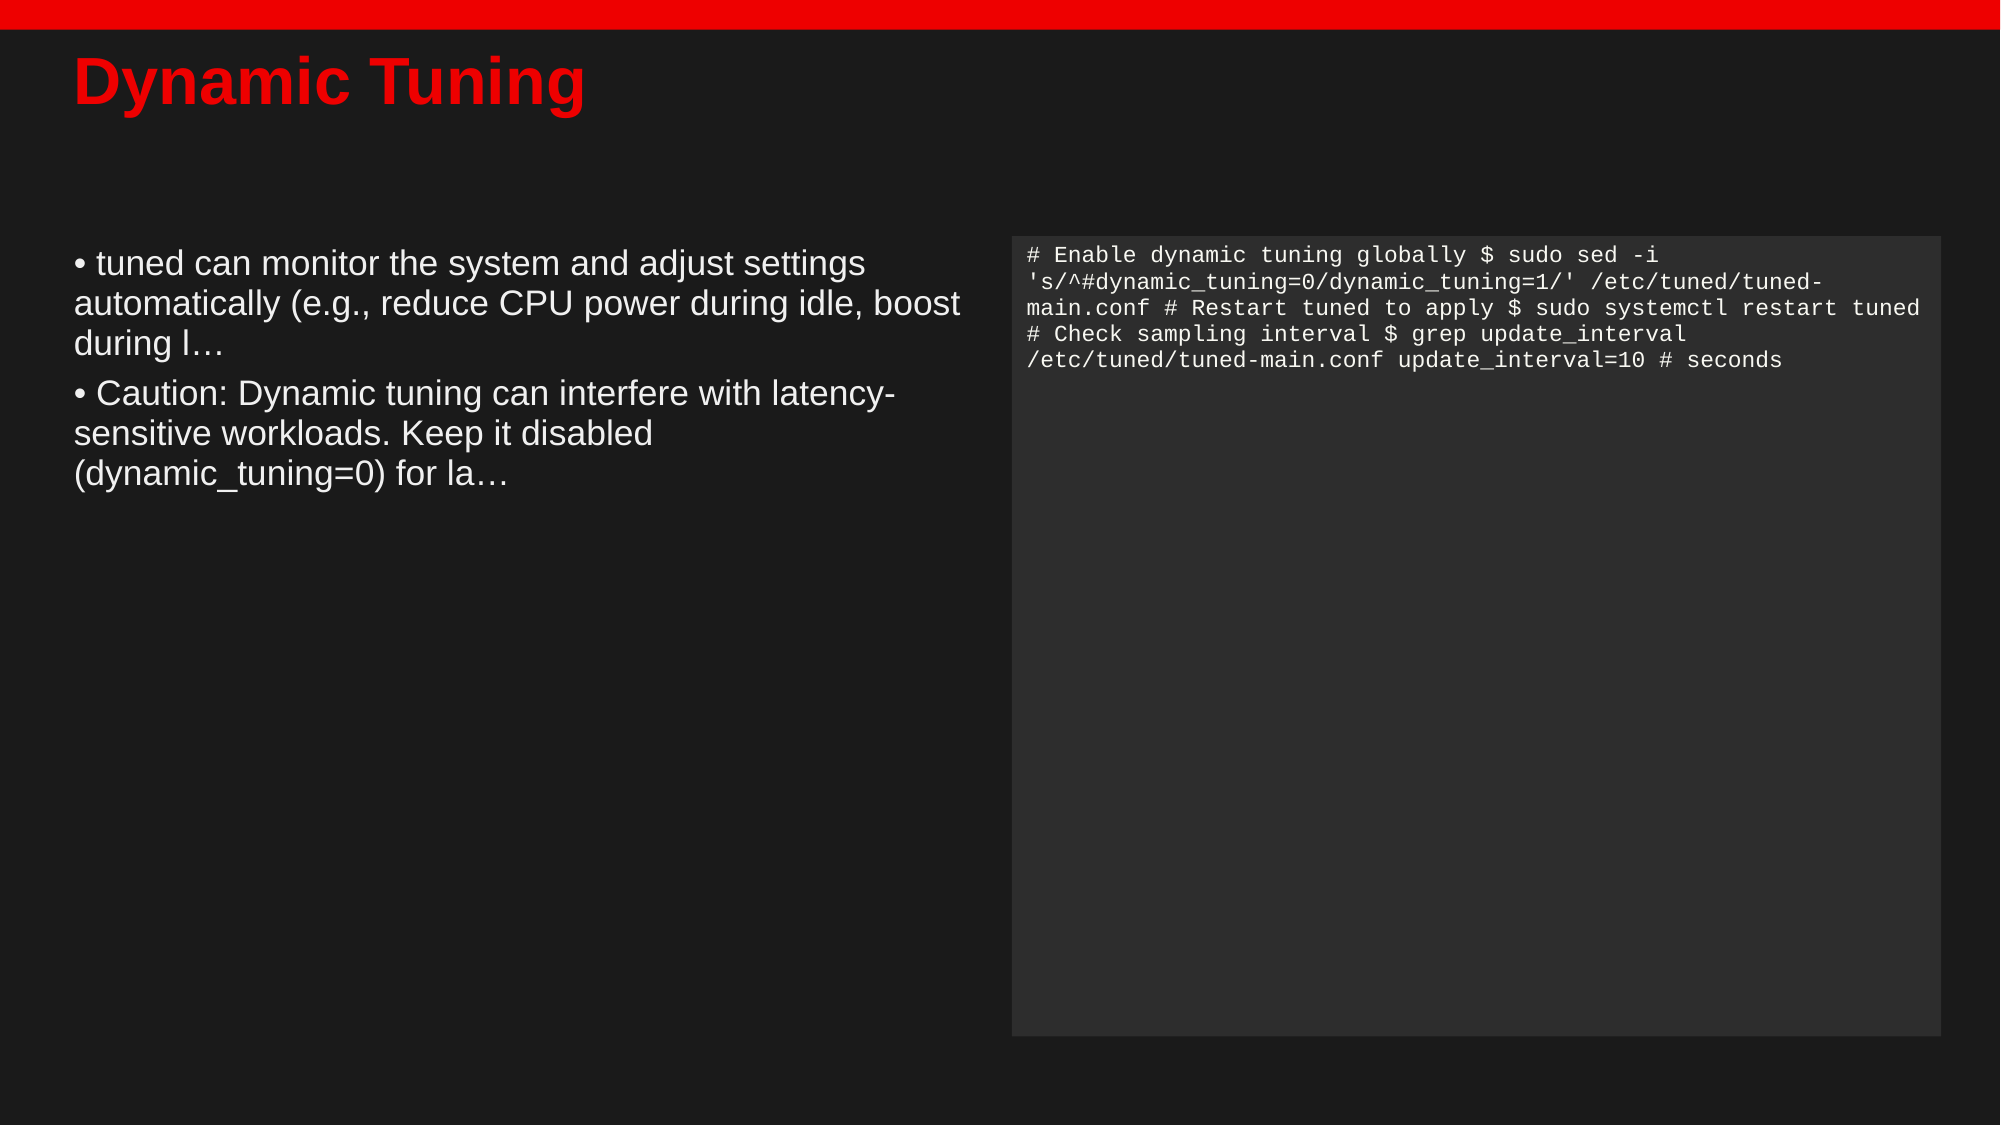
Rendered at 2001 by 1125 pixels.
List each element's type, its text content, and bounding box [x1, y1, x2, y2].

text_box # Enable dynamic tuning globally $ sudo sed -i 's/^#dynamic_tuning=0/dynamic_tuning=1/' /etc/tuned/tuned-main.conf # Restart tuned to apply $ sudo systemctl restart tuned # Check sampling interval $ grep update_interval /etc/tuned/tuned-main.conf update_interval=10 # seconds [1011, 236, 1942, 1037]
text_box [0, 0, 2001, 30]
text_box Dynamic Tuning [59, 36, 1942, 208]
text_box • tuned can monitor the system and adjust settings automatically (e.g., reduce CPU power during idle, boost during l… • Caution: Dynamic tuning can interfere with latency-sensitive workloads. Keep it disabled (dynamic_tuning=0) for la… [59, 236, 989, 1037]
